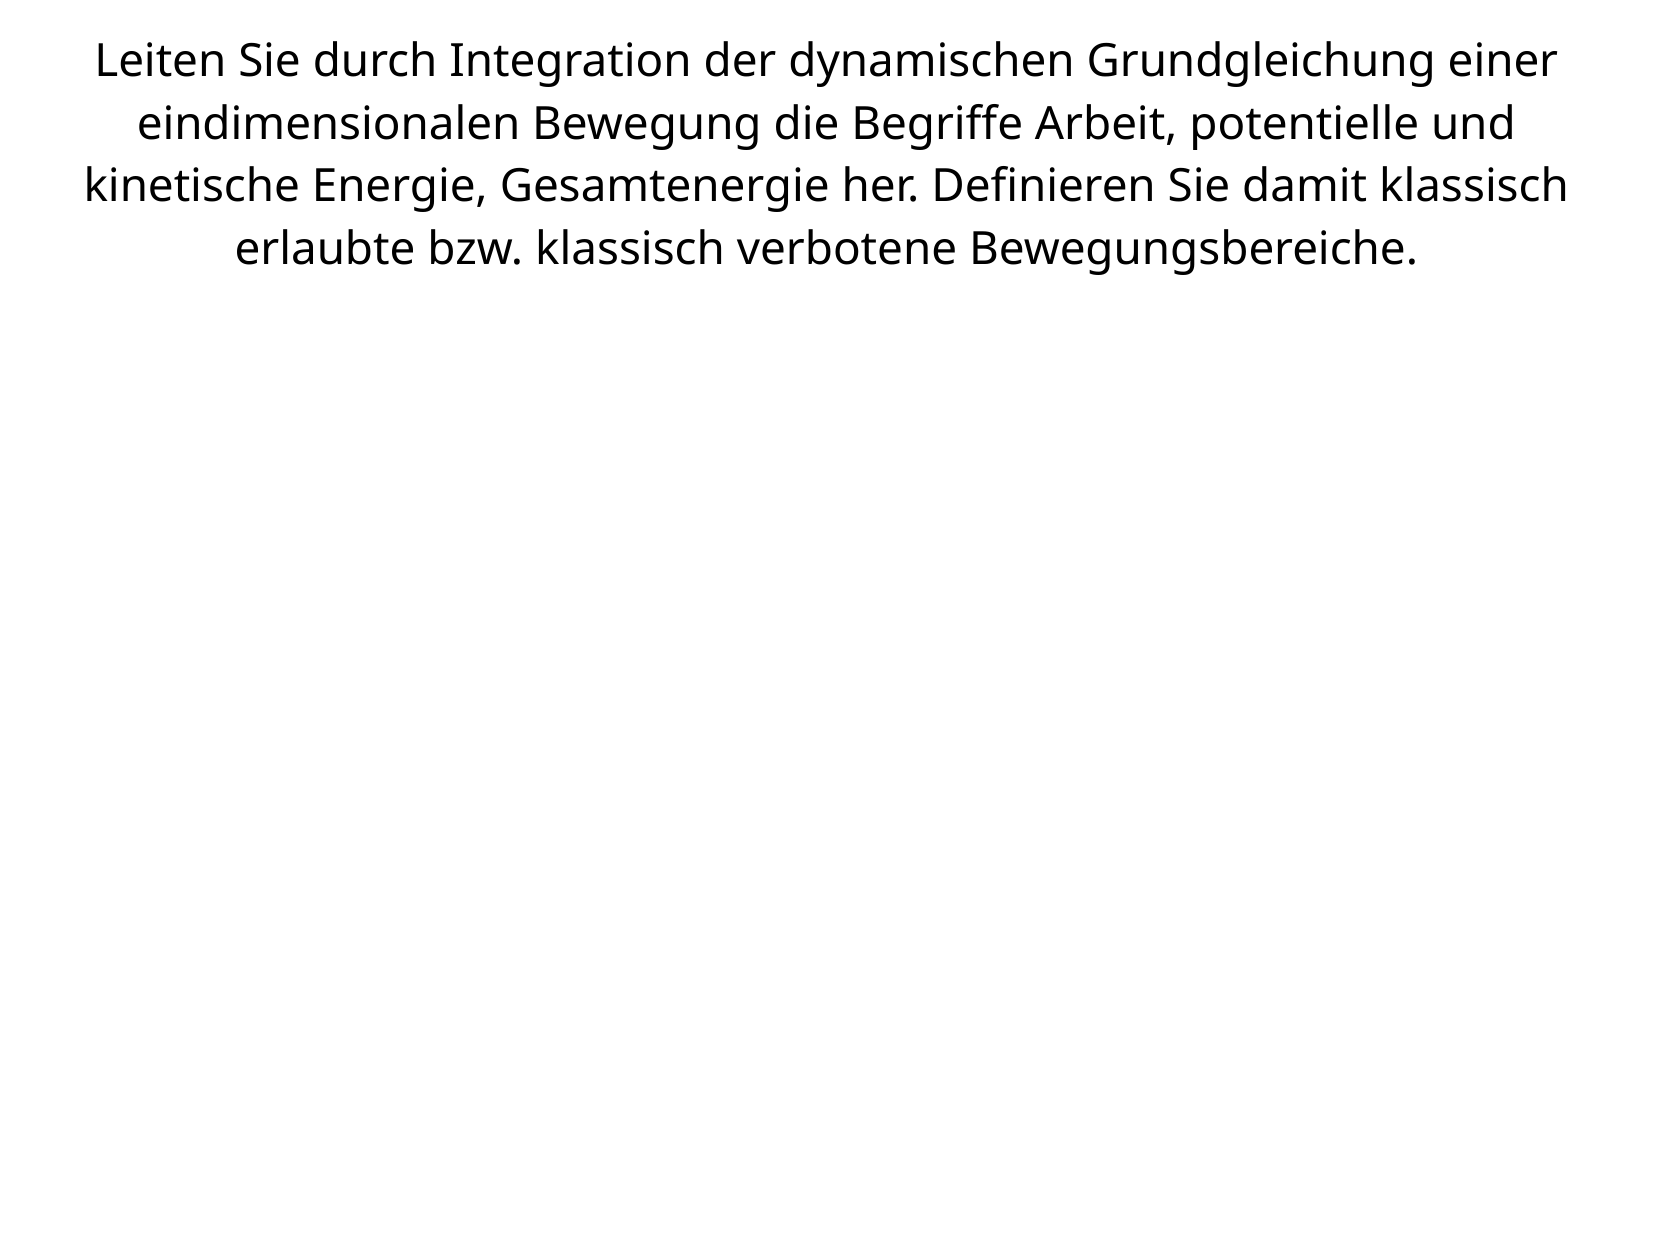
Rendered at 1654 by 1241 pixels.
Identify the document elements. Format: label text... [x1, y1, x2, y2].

title Leiten Sie durch Integration der dynamischen Grundgleichung einer eindimensionalen Bewegung die Begriffe Arbeit, potentielle und kinetische Energie, Gesamtenergie her. Definieren Sie damit klassisch erlaubte bzw. klassisch verbotene Bewegungsbereiche. [82, 7, 1571, 299]
